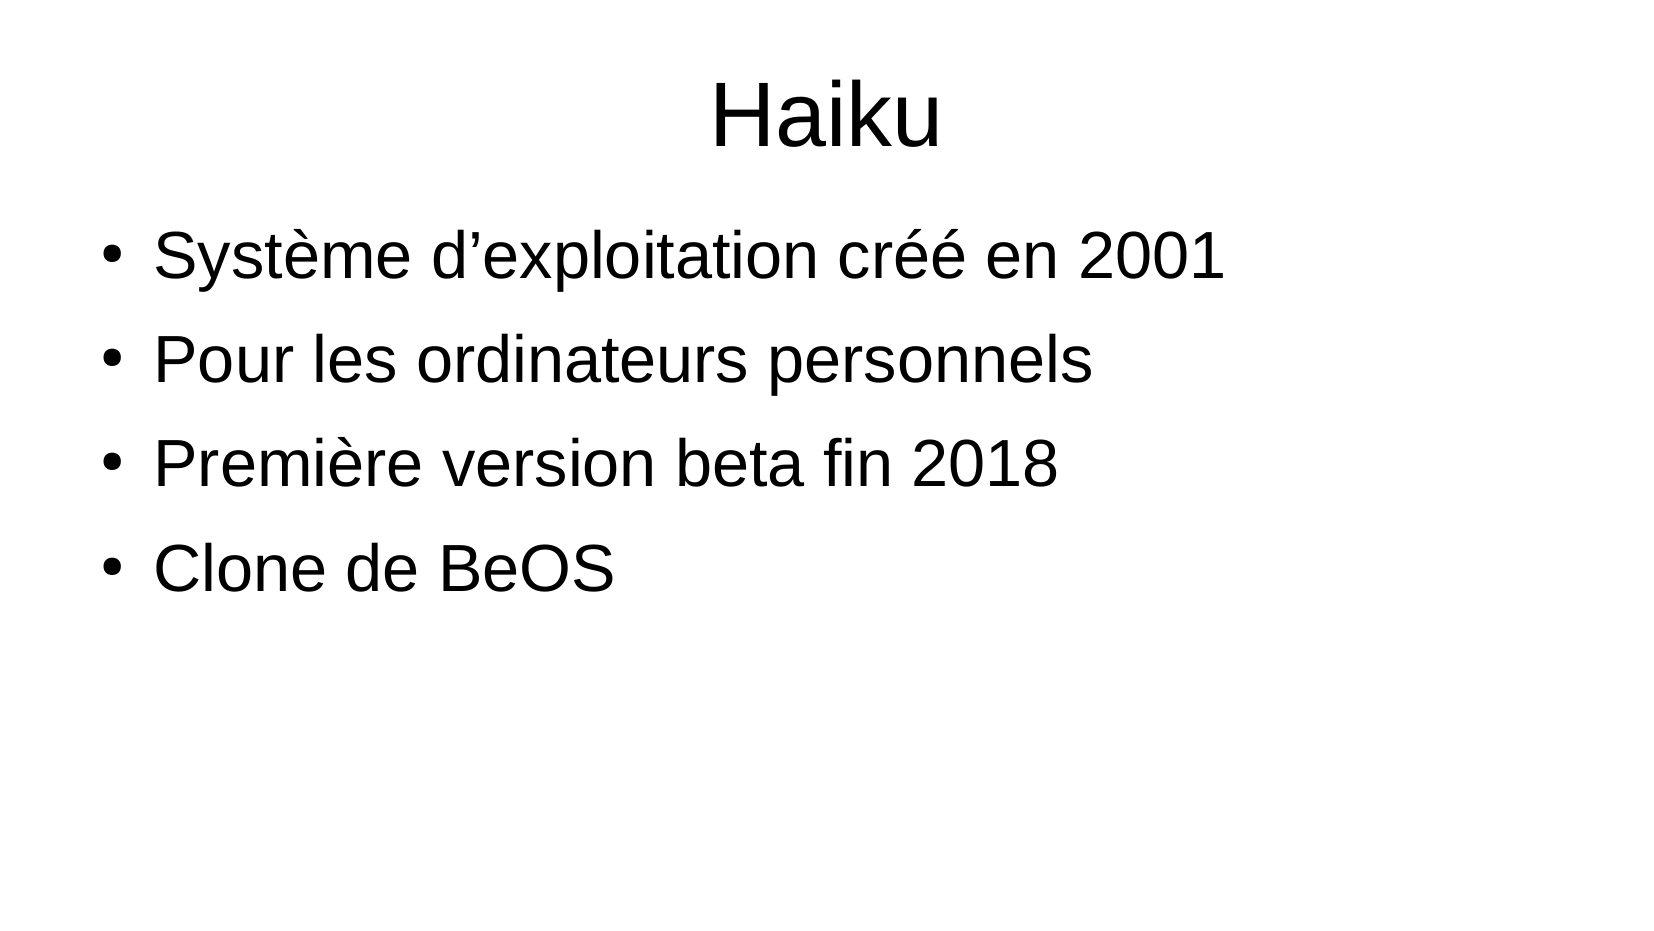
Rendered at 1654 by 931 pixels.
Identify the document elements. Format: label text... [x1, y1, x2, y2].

title Haiku [82, 37, 1571, 193]
list Système d’exploitation créé en 2001 Pour les ordinateurs personnels Première version beta fin 2018 Clone de BeOS [82, 217, 1571, 758]
